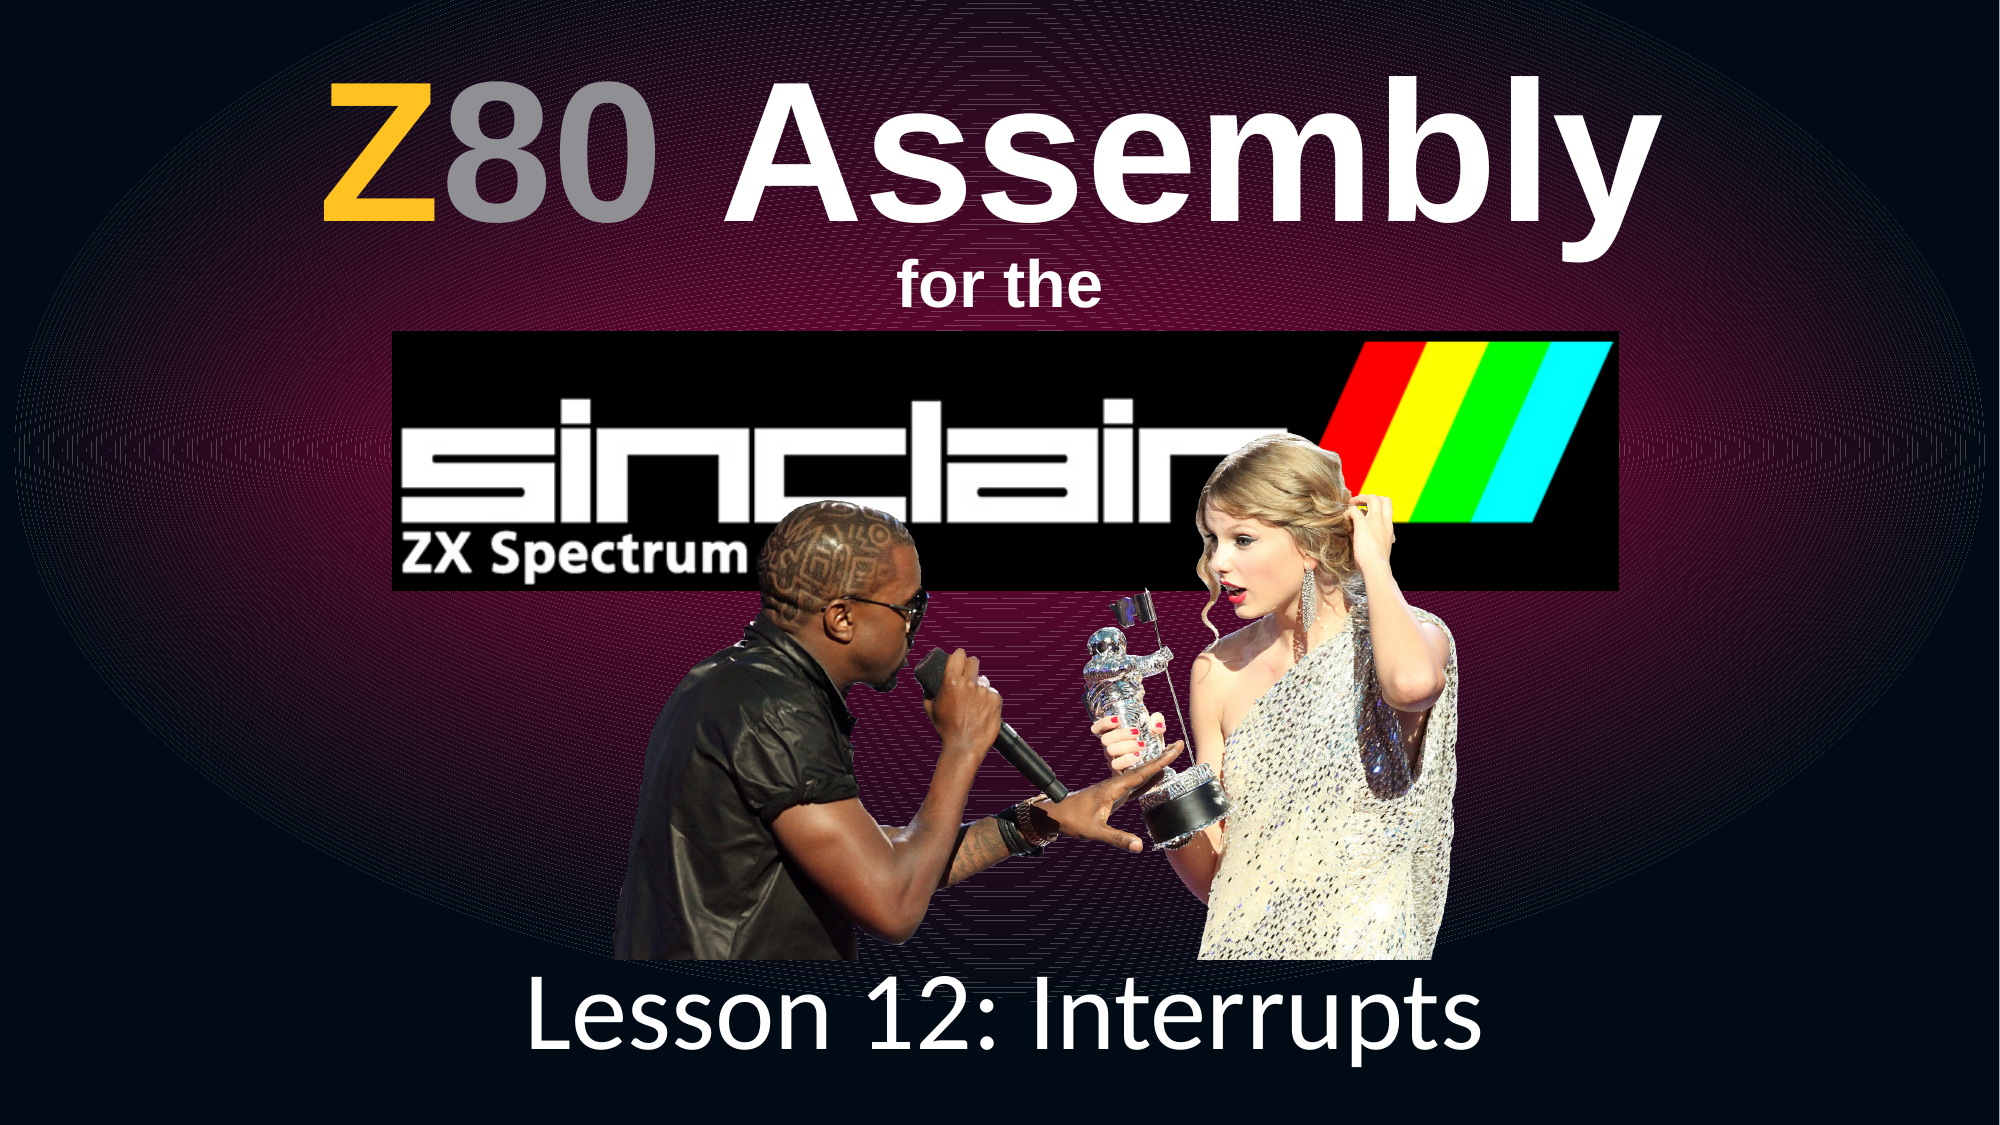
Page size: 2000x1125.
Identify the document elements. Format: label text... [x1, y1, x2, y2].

picture [392, 331, 1619, 961]
text_box for the [881, 239, 1119, 330]
text_box Z80 Assembly [304, 32, 1713, 495]
subtitle Lesson 12: Interrupts [59, 945, 1950, 1072]
